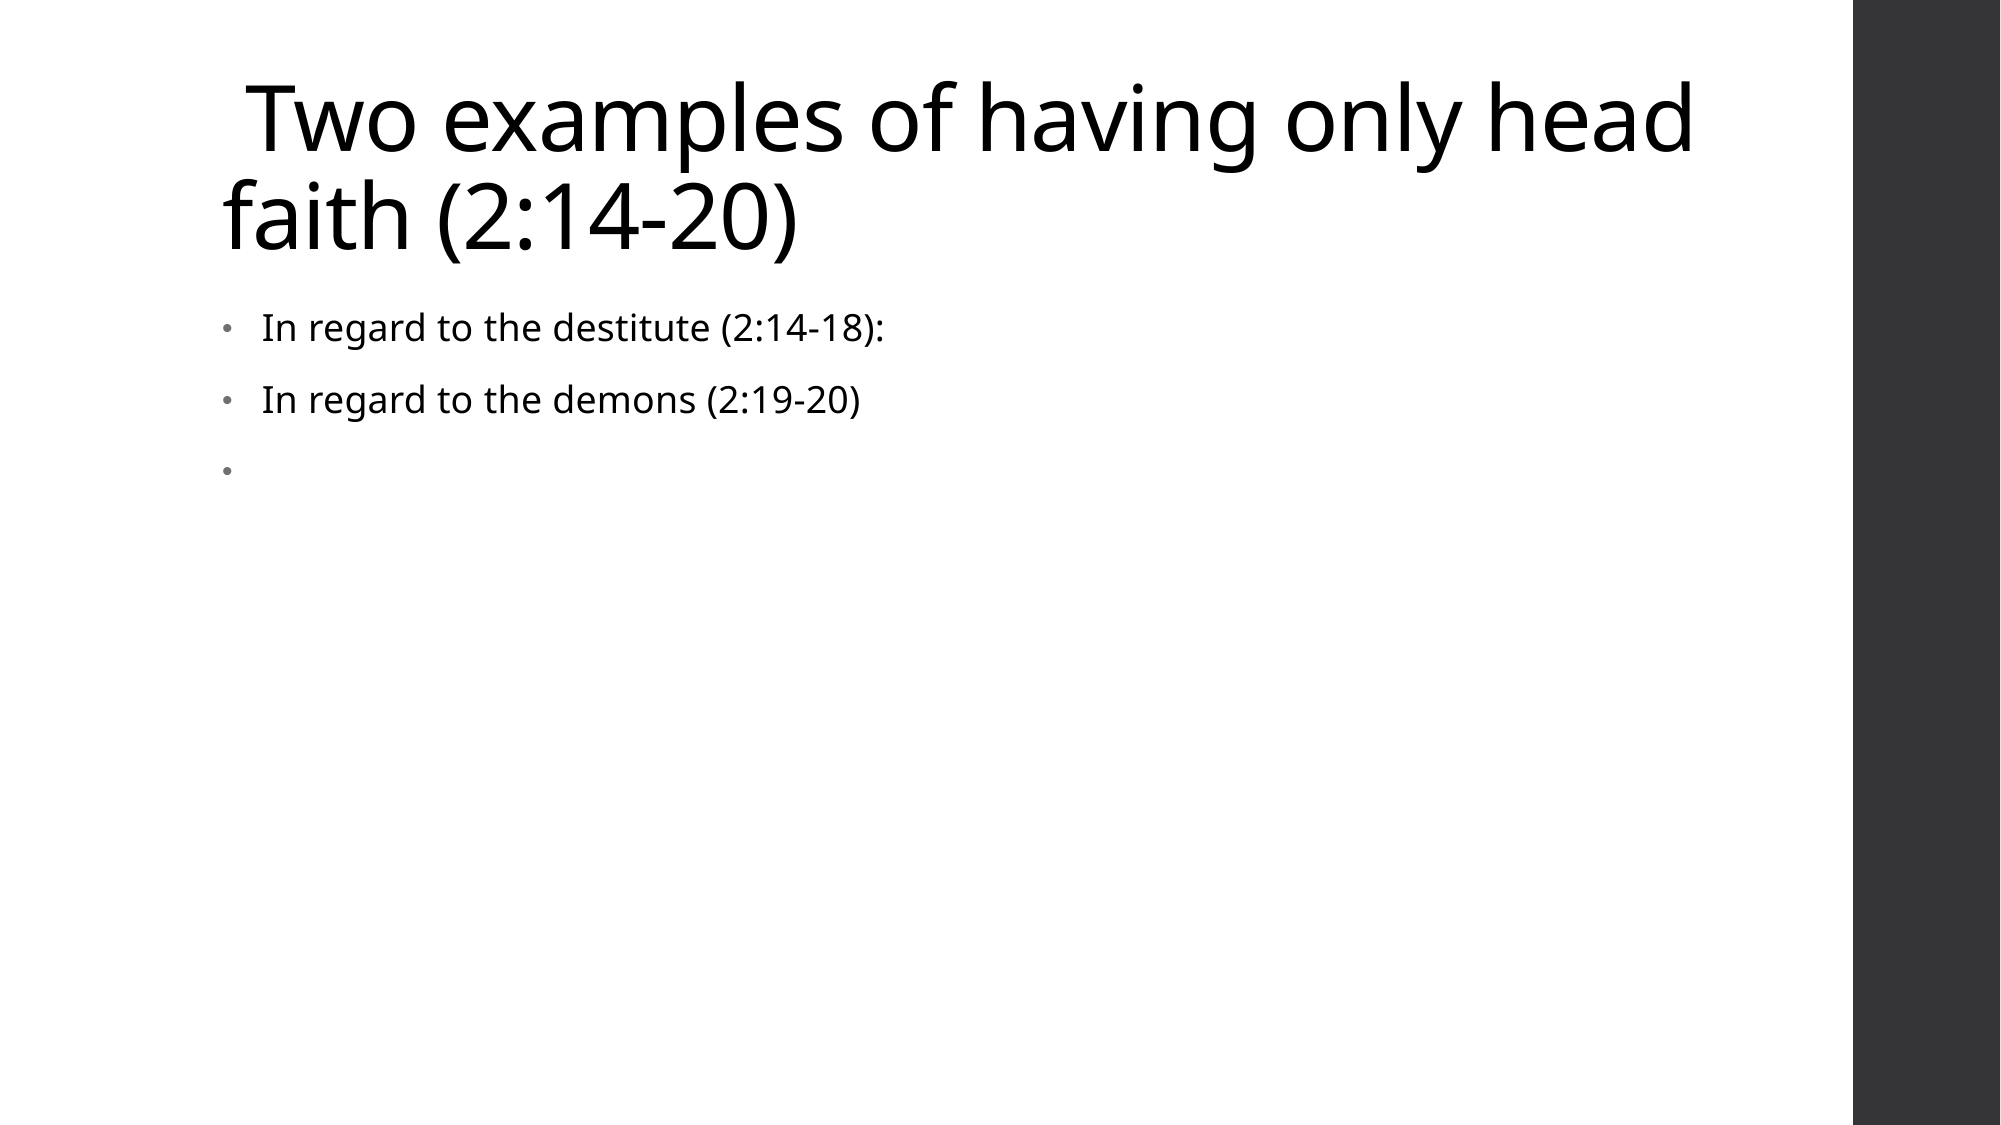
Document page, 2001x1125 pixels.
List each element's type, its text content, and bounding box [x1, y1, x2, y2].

list In regard to the destitute (2:14-18): In regard to the demons (2:19-20) [206, 299, 1617, 1014]
title Two examples of having only head faith (2:14-20) [206, 60, 1797, 278]
